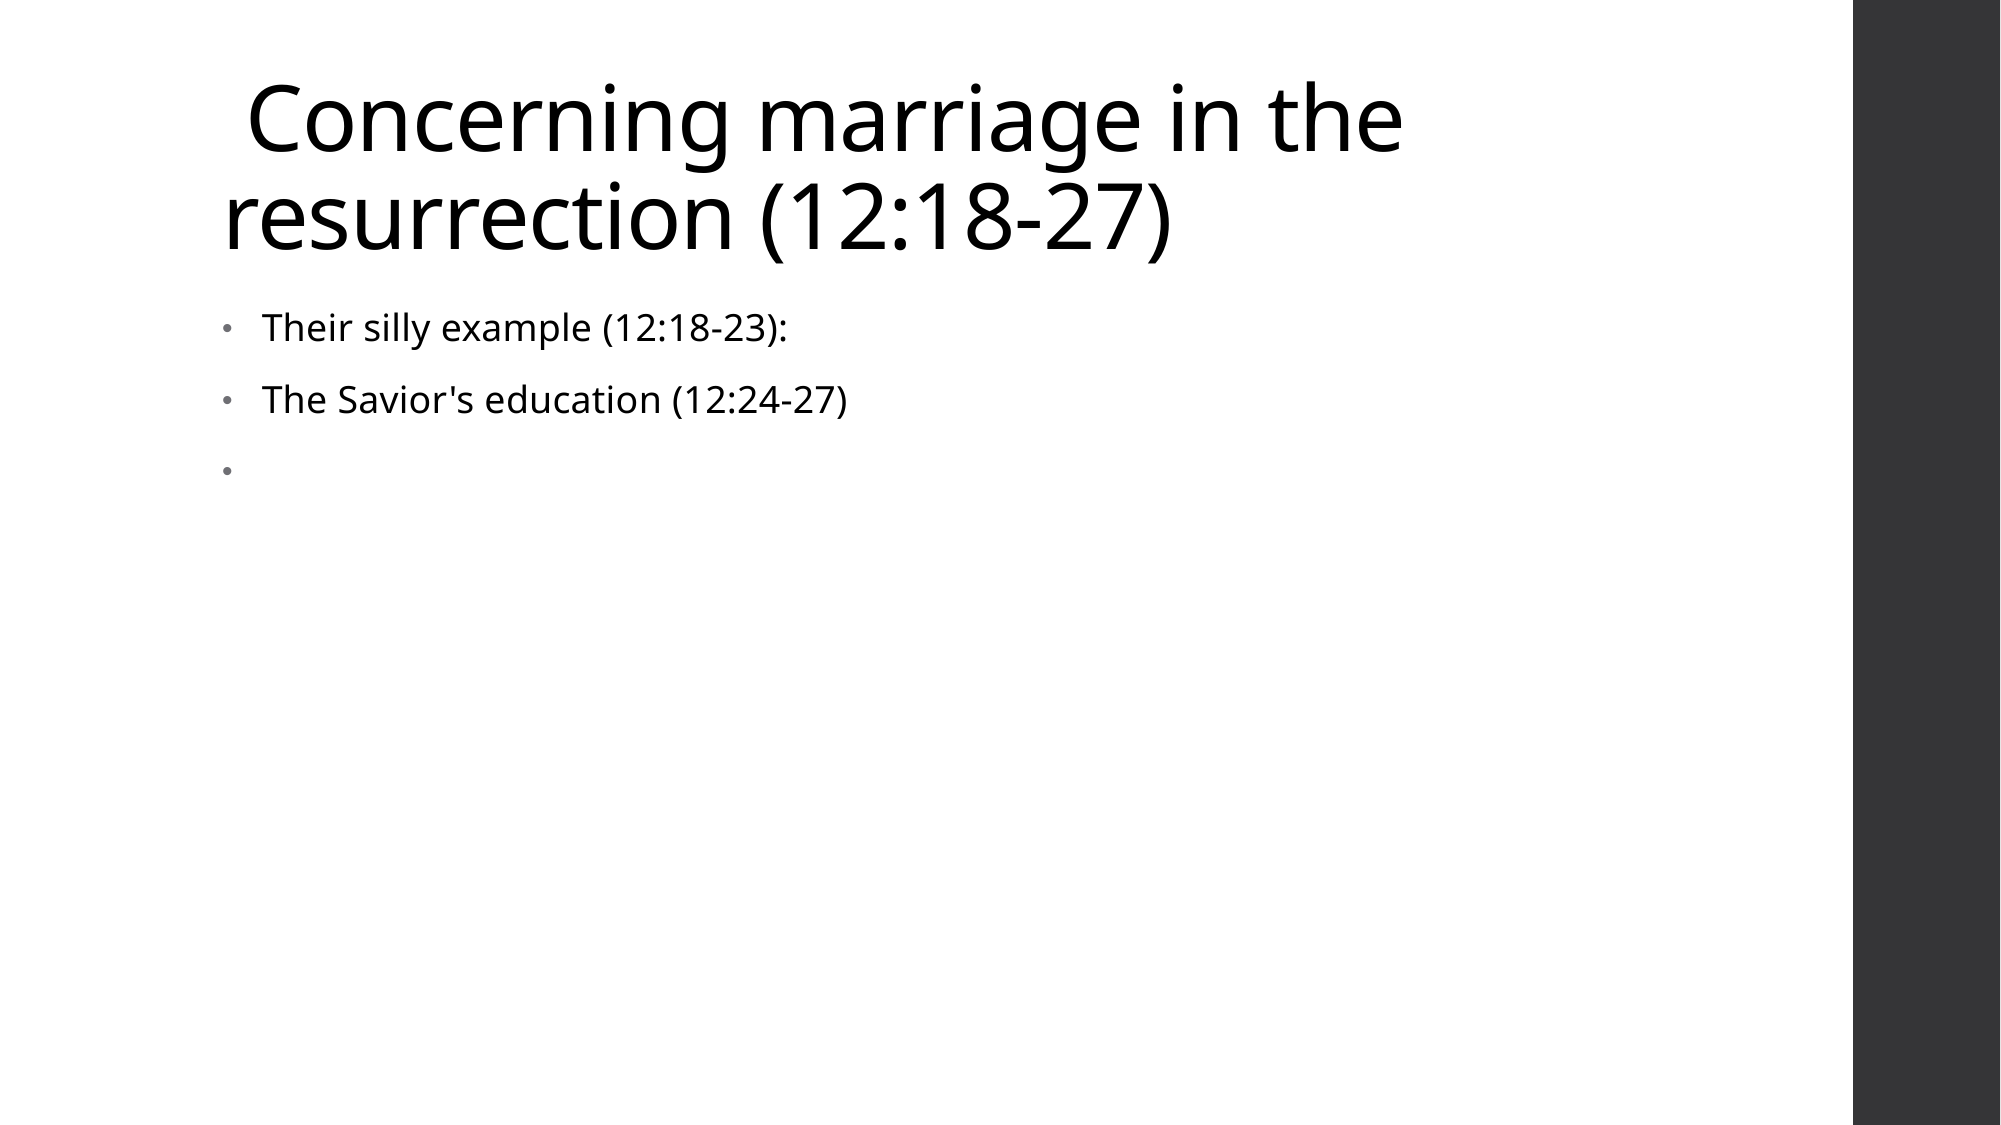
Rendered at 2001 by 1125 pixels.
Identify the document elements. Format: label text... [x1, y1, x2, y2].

title Concerning marriage in the resurrection (12:18-27) [206, 60, 1797, 278]
list Their silly example (12:18-23): The Savior's education (12:24-27) [206, 299, 1617, 1014]
